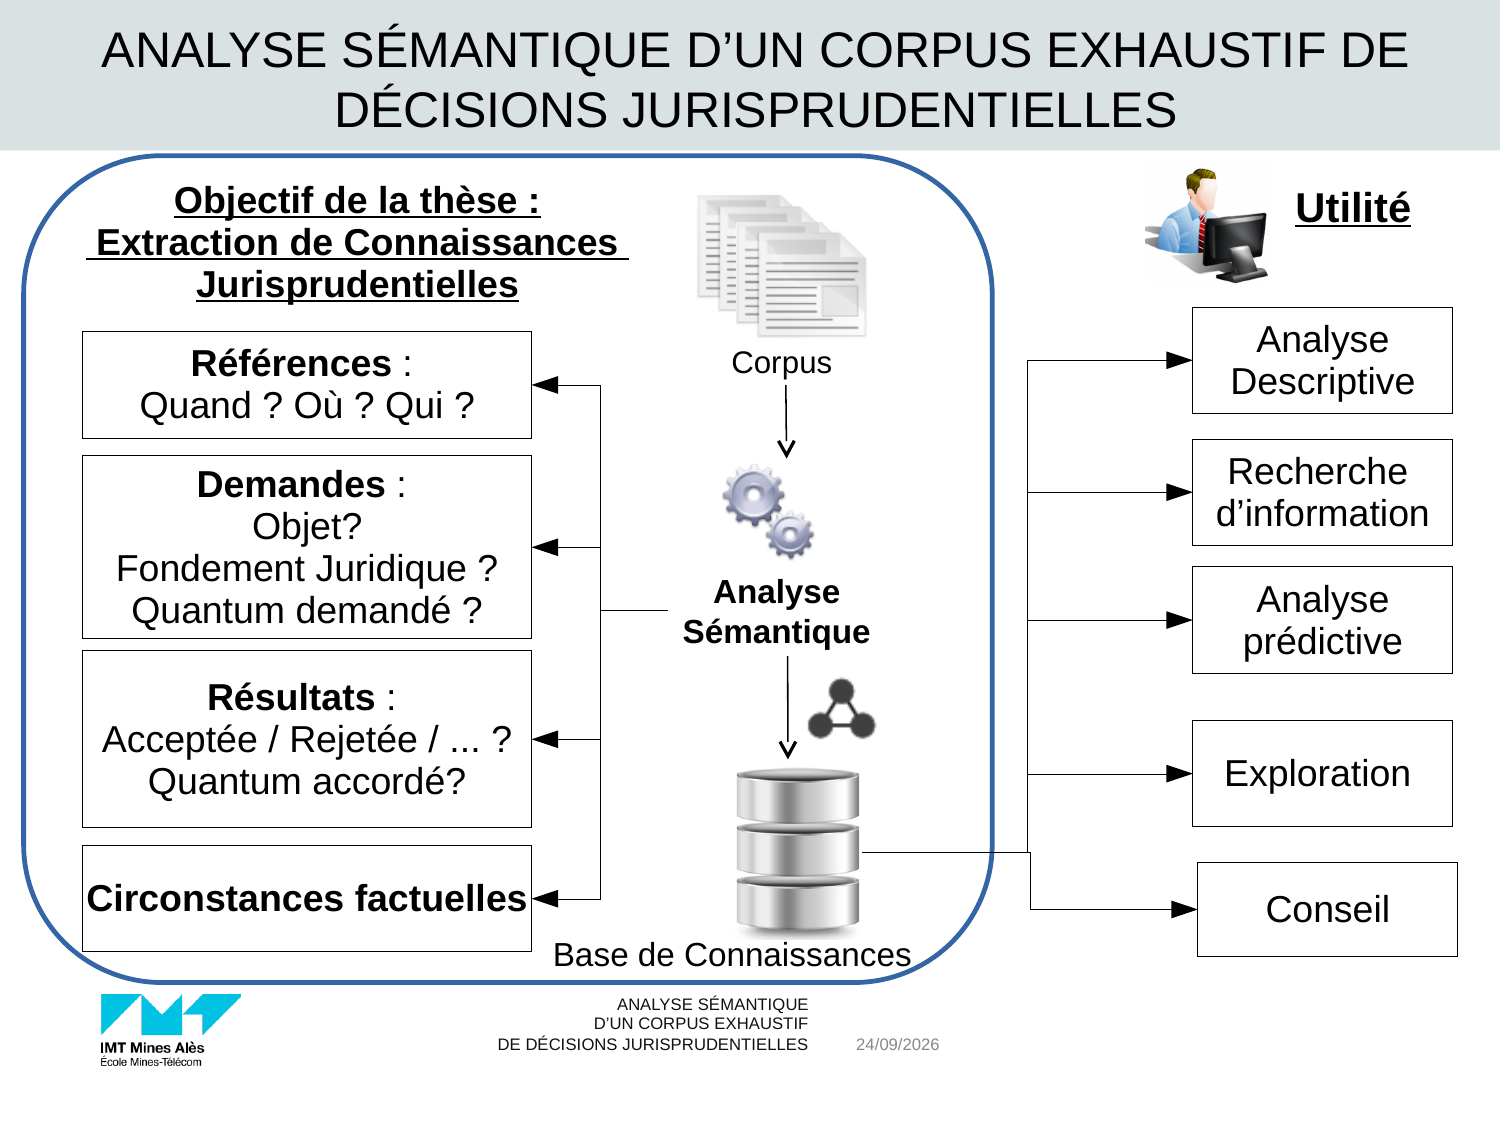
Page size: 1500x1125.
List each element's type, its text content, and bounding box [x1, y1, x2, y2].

text_box Analyse Descriptive [1192, 307, 1453, 414]
text_box Références : Quand ? Où ? Qui ? [82, 331, 532, 439]
text_box Base de Connaissances [538, 925, 928, 981]
text_box Analyse prédictive [1192, 566, 1453, 674]
text_box Objectif de la thèse : Extraction de Connaissances Jurisprudentielles [70, 172, 693, 314]
picture [803, 674, 886, 745]
slide_number 11/10/2019 [856, 994, 1247, 1054]
text_box Demandes : Objet? Fondement Juridique ? Quantum demandé ? [82, 455, 532, 639]
text_box Analyse sémantique d’un corpus Exhaustif de décisions jurisprudentielles [419, 994, 809, 1054]
text_box Analyse Sémantique [667, 562, 886, 658]
text_box [23, 155, 993, 983]
text_box Conseil [1197, 862, 1458, 957]
text_box Utilité [1280, 177, 1450, 248]
text_box Exploration [1192, 720, 1453, 827]
text_box Résultats : Acceptée / Rejetée / ... ? Quantum accordé? [82, 650, 532, 828]
picture [696, 195, 874, 344]
picture [714, 455, 821, 562]
text_box [863, 853, 992, 962]
title Analyse sémantique d’un corpus Exhaustif de décisions jurisprudentielles [94, 11, 1418, 138]
text_box Circonstances factuelles [82, 845, 532, 952]
text_box Corpus [716, 335, 848, 388]
picture [731, 763, 863, 925]
picture [1145, 157, 1269, 284]
text_box Recherche d’information [1192, 439, 1453, 546]
